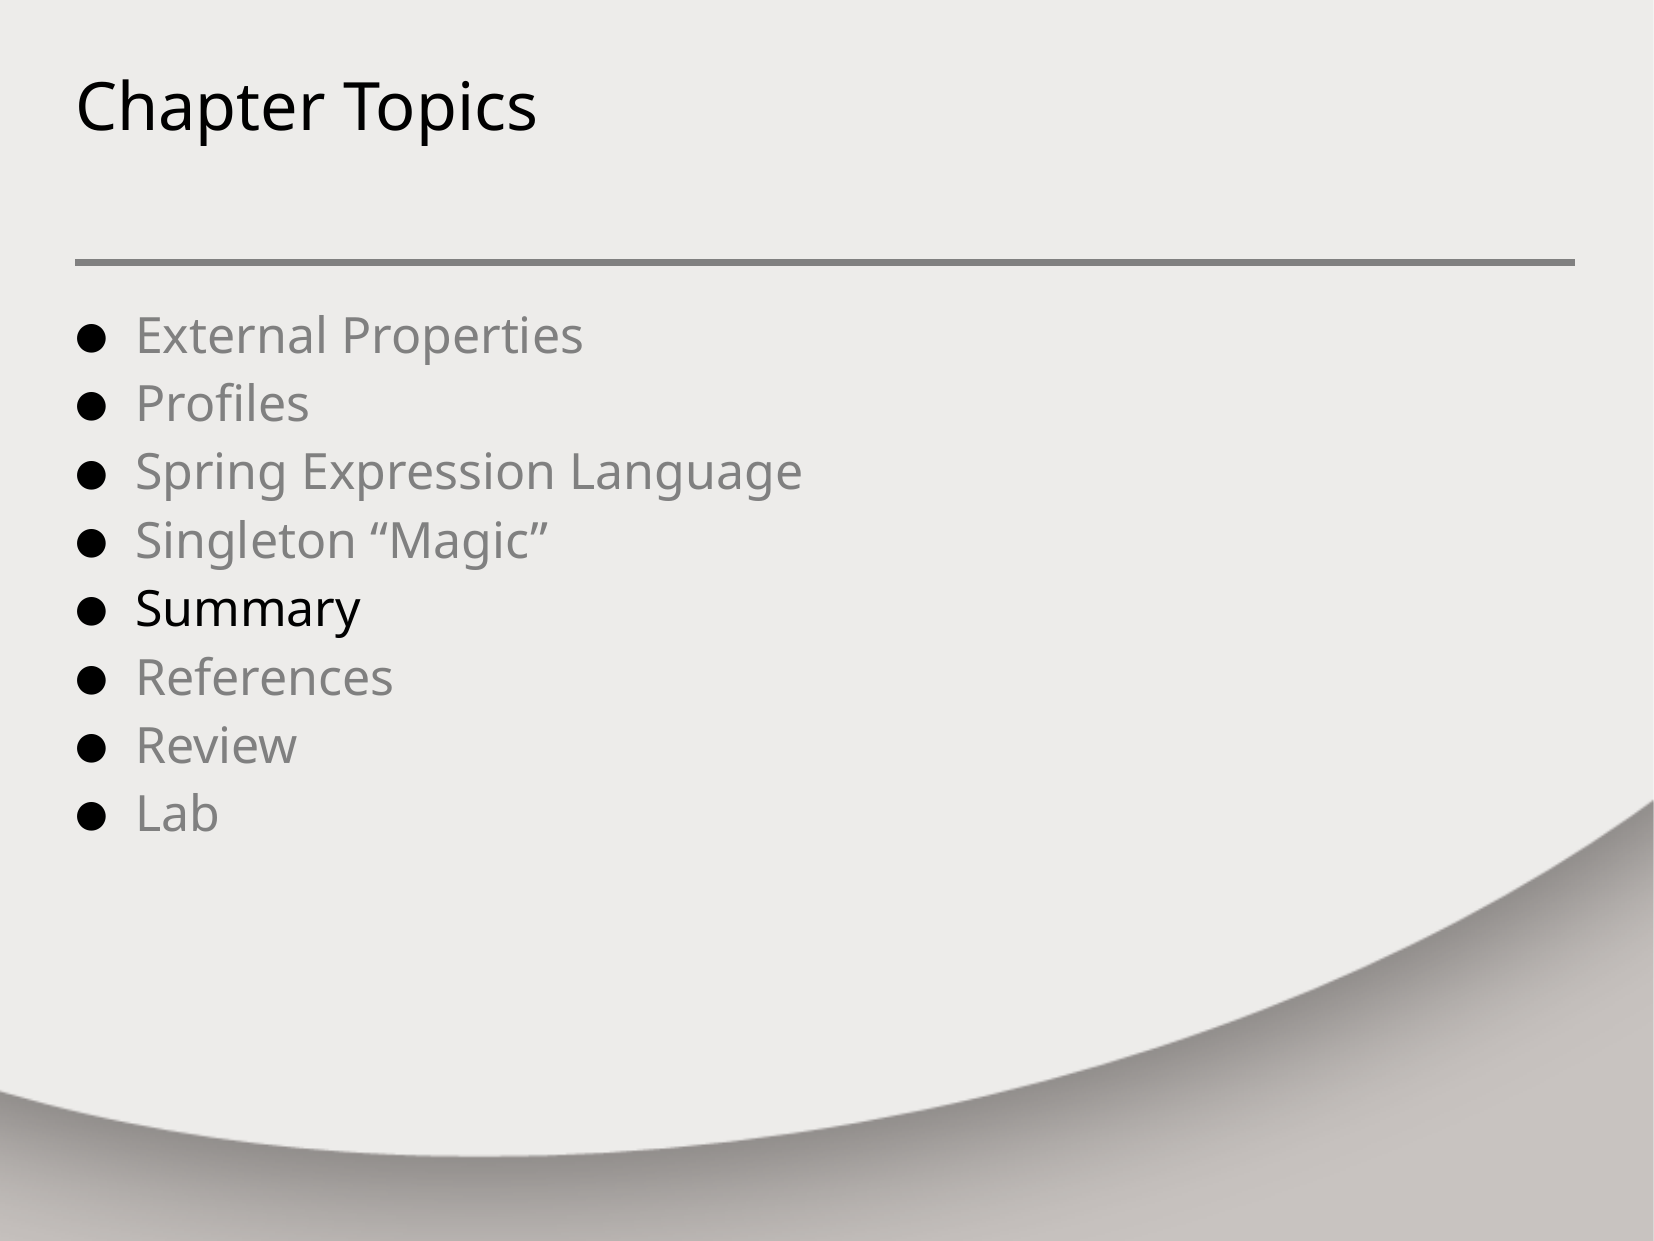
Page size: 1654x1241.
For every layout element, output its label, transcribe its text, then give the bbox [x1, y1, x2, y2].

list External Properties Profiles Spring Expression Language Singleton “Magic” Summary References Review Lab [75, 300, 1576, 1163]
picture [0, 0, 1654, 1241]
title Chapter Topics [75, 75, 1576, 226]
